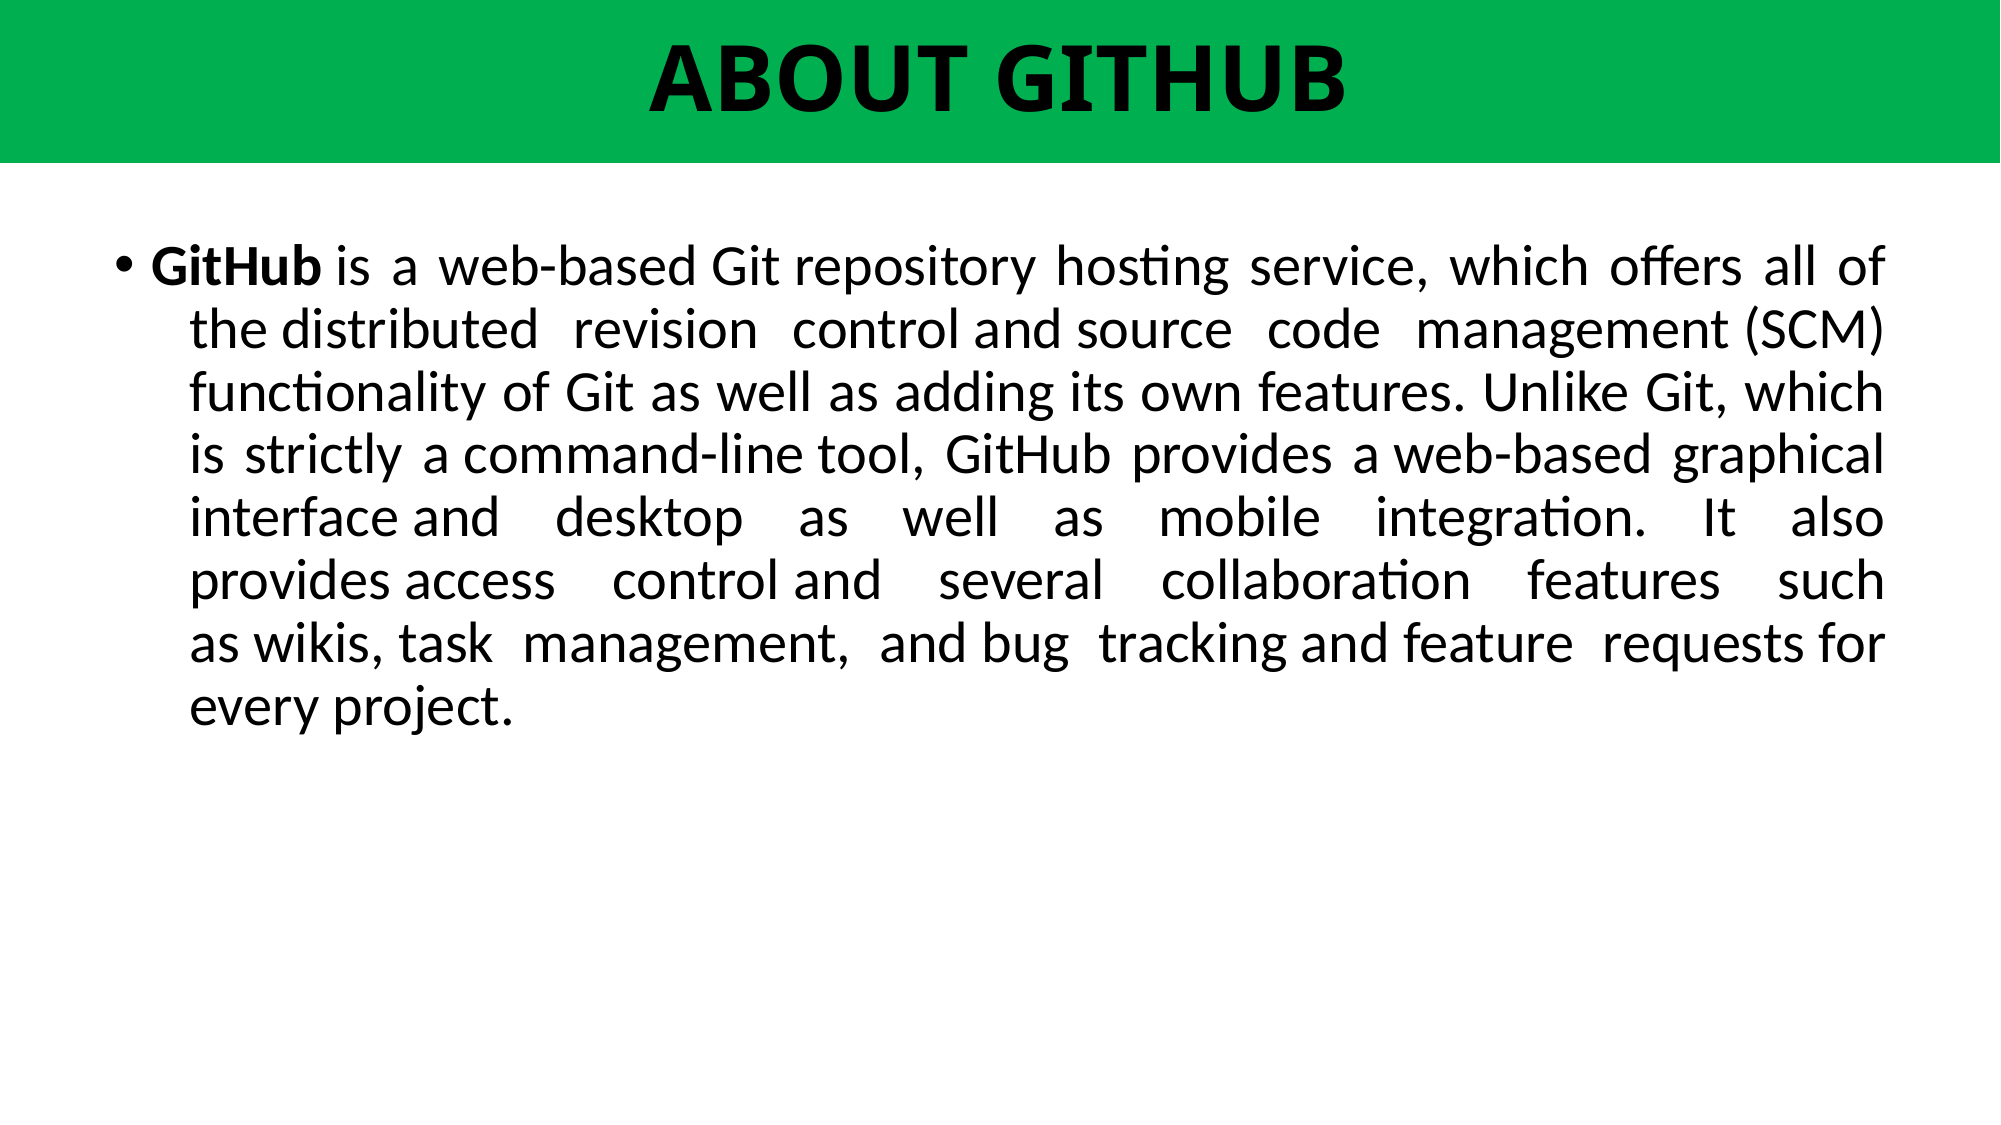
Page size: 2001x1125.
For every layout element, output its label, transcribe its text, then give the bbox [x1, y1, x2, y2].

list GitHub is a web-based Git repository hosting service, which offers all of the distributed revision control and source code management (SCM) functionality of Git as well as adding its own features. Unlike Git, which is strictly a command-line tool, GitHub provides a web-based graphical interface and desktop as well as mobile integration. It also provides access control and several collaboration features such as wikis, task management, and bug tracking and feature requests for every project. [99, 227, 1902, 942]
title ABOUT GITHUB [0, 0, 2000, 163]
